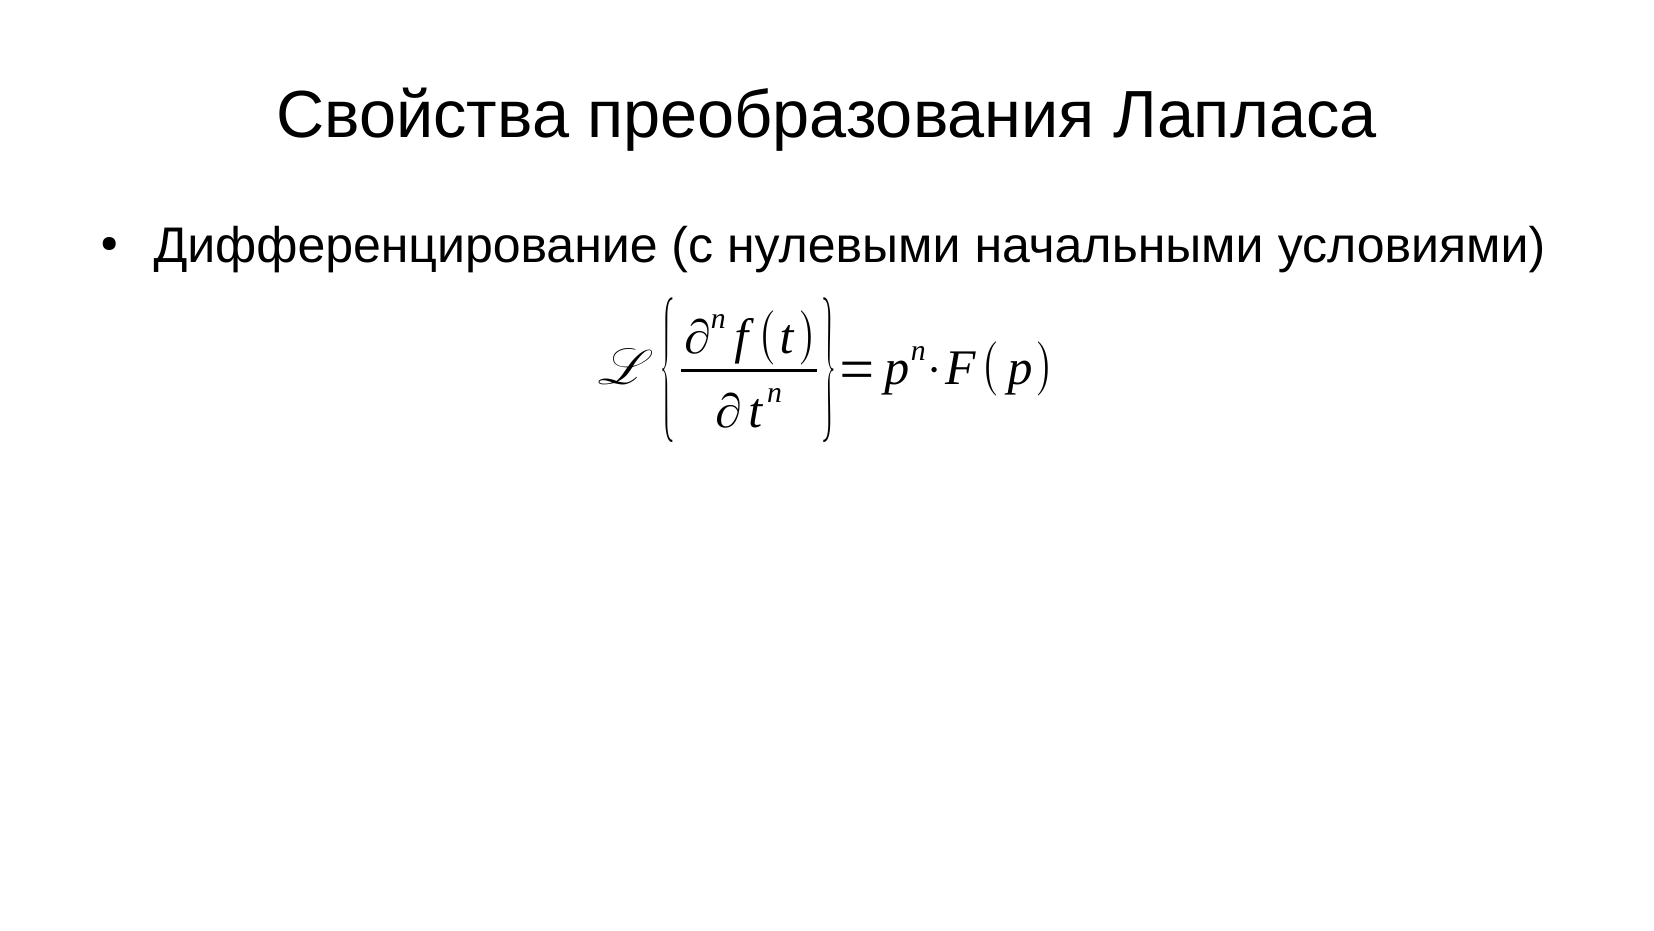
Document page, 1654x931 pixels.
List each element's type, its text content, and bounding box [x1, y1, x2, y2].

chart [590, 294, 1059, 445]
list Дифференцирование (с нулевыми начальными условиями) [82, 217, 1571, 758]
title Свойства преобразования Лапласа [82, 37, 1571, 193]
